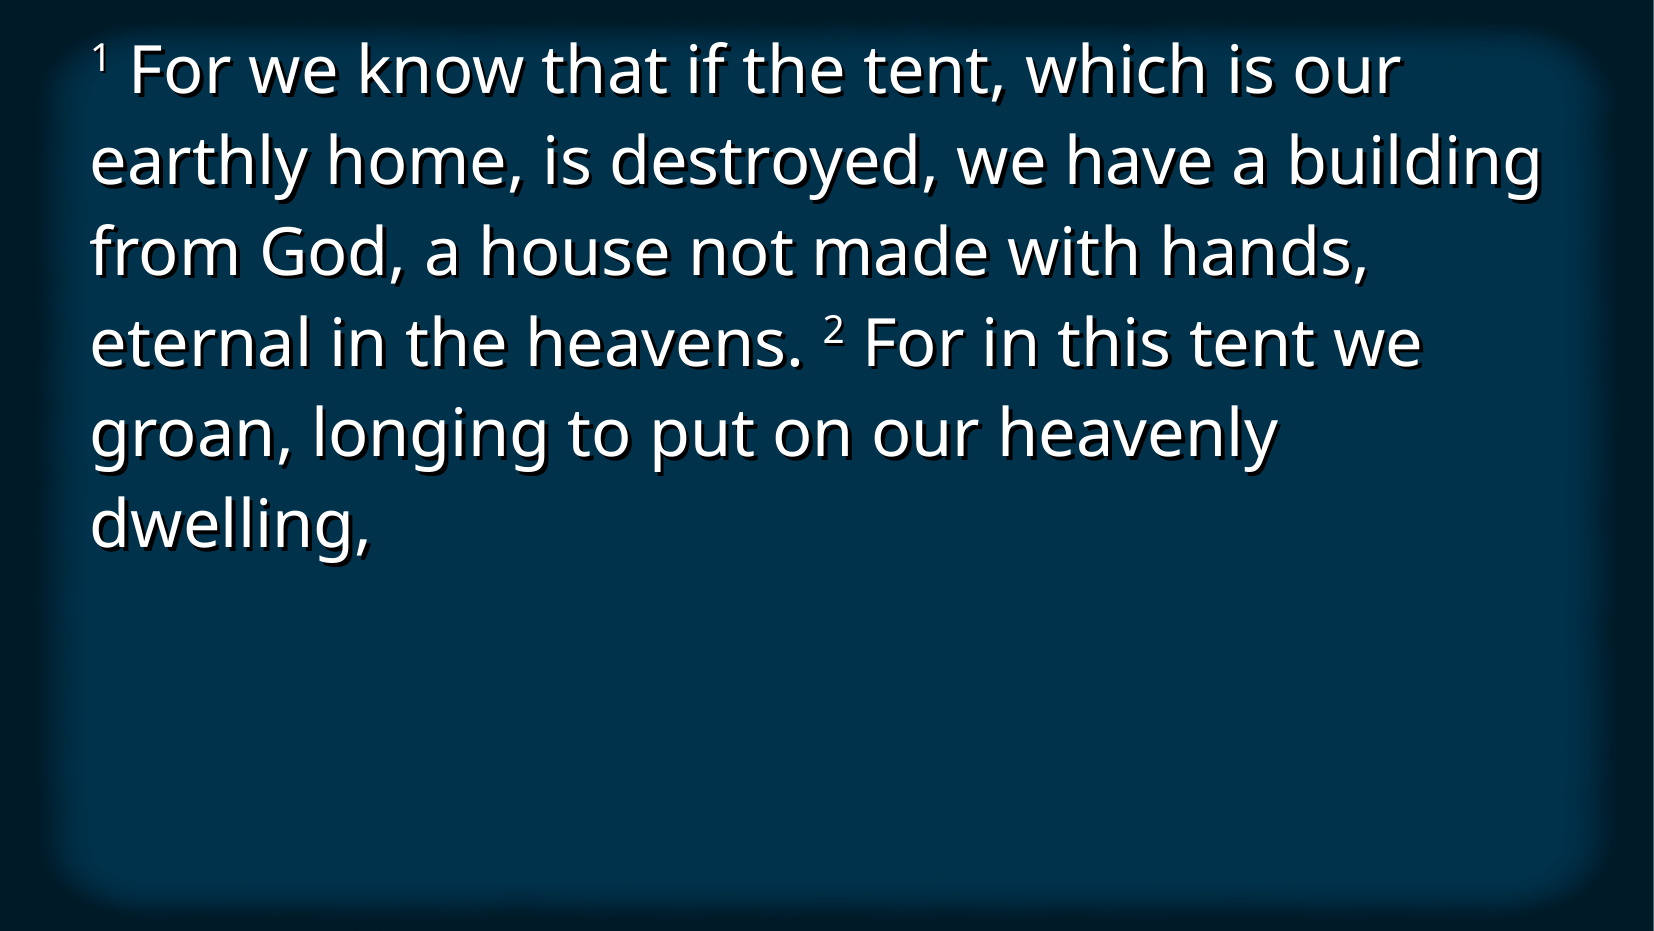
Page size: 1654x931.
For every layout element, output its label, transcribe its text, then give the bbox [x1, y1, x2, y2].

picture [0, 0, 1654, 931]
text_box 1 For we know that if the tent, which is our earthly home, is destroyed, we have a building from God, a house not made with hands, eternal in the heavens. 2 For in this tent we groan, longing to put on our heavenly dwelling, [75, 15, 1591, 474]
